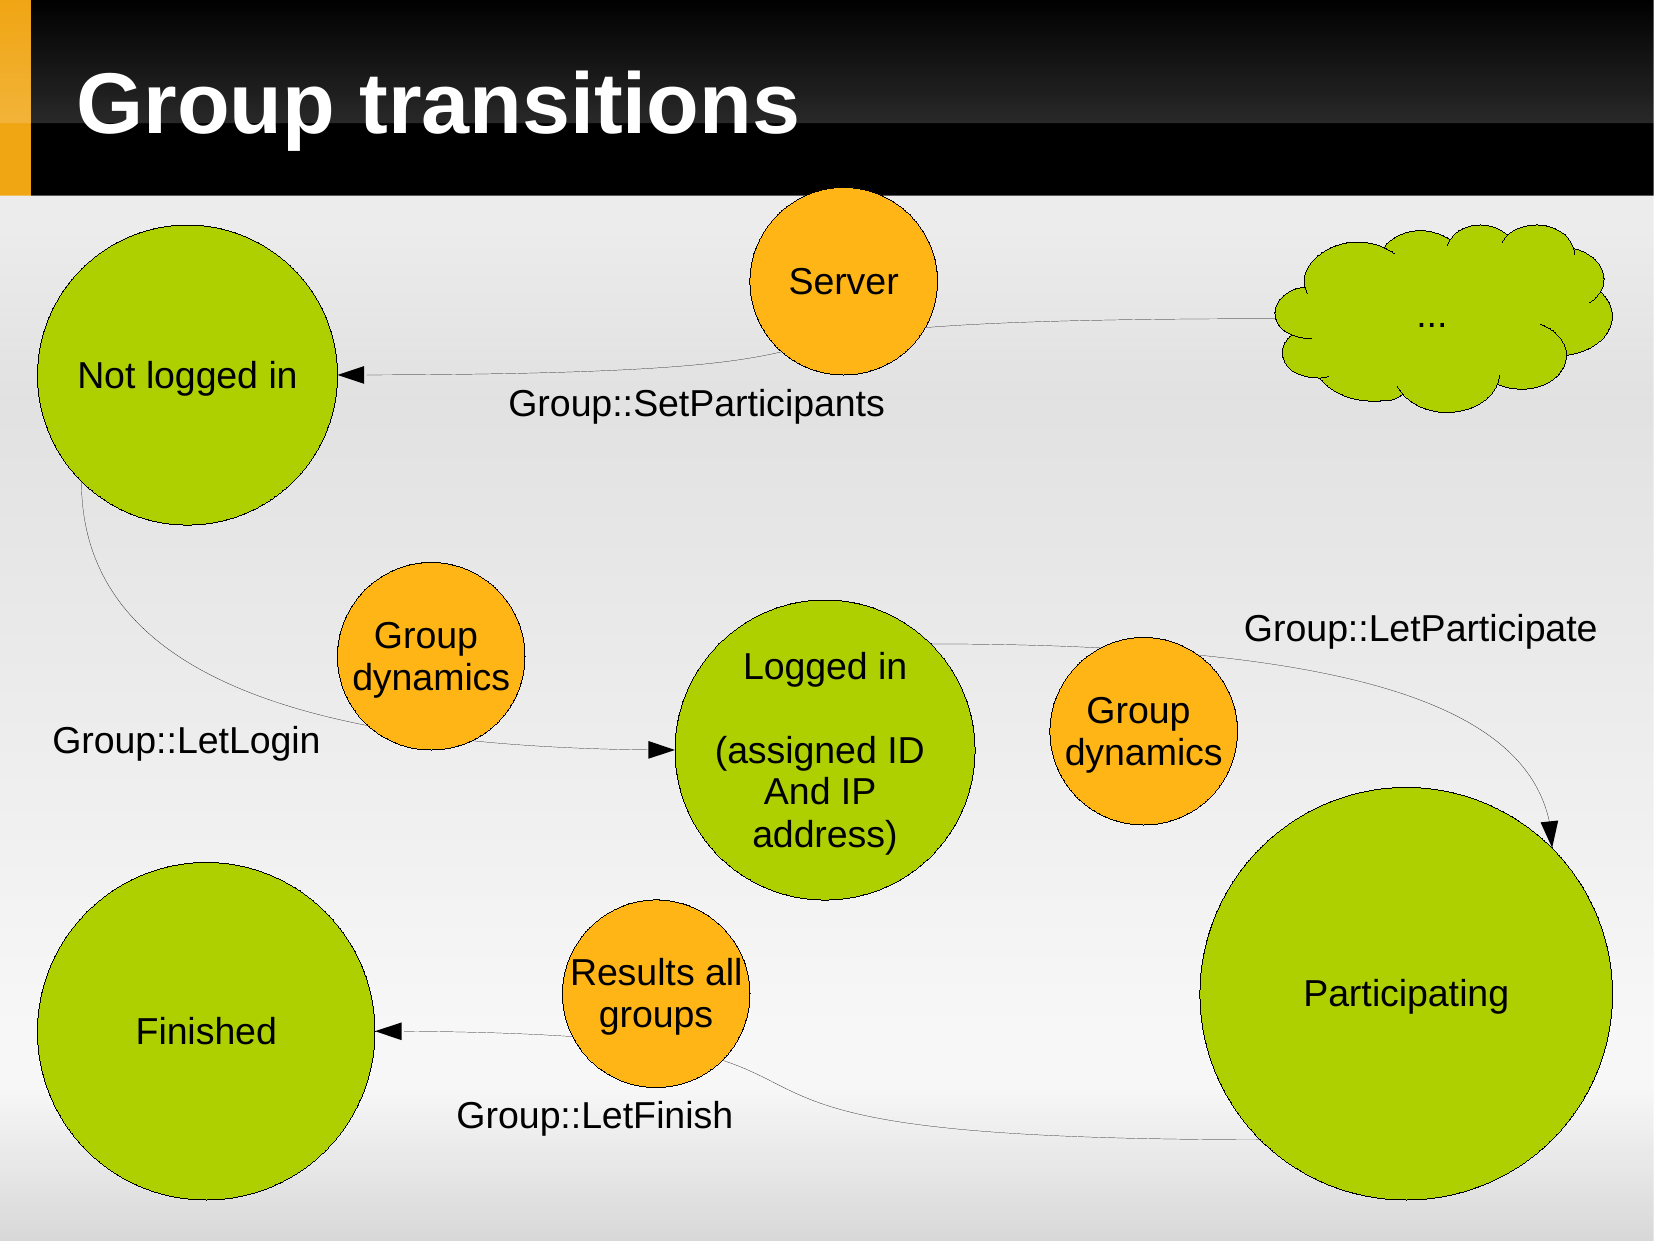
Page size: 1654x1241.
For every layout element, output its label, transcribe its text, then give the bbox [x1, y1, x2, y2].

text_box Results all groups [562, 899, 751, 1087]
text_box Logged in (assigned ID And IP address) [675, 600, 976, 901]
title Group transitions [76, 0, 1565, 208]
text_box Finished [37, 862, 375, 1201]
text_box Group::SetParticipants [493, 375, 901, 432]
picture [0, 0, 1654, 1241]
text_box Not logged in [37, 225, 338, 526]
text_box Group::LetLogin [37, 712, 336, 770]
text_box Group::LetFinish [441, 1087, 748, 1145]
text_box ... [1274, 224, 1613, 413]
text_box Participating [1199, 787, 1613, 1201]
text_box Group dynamics [337, 562, 526, 751]
text_box Group::LetParticipate [1229, 600, 1613, 657]
text_box Group dynamics [1049, 637, 1238, 826]
text_box Server [749, 187, 938, 375]
